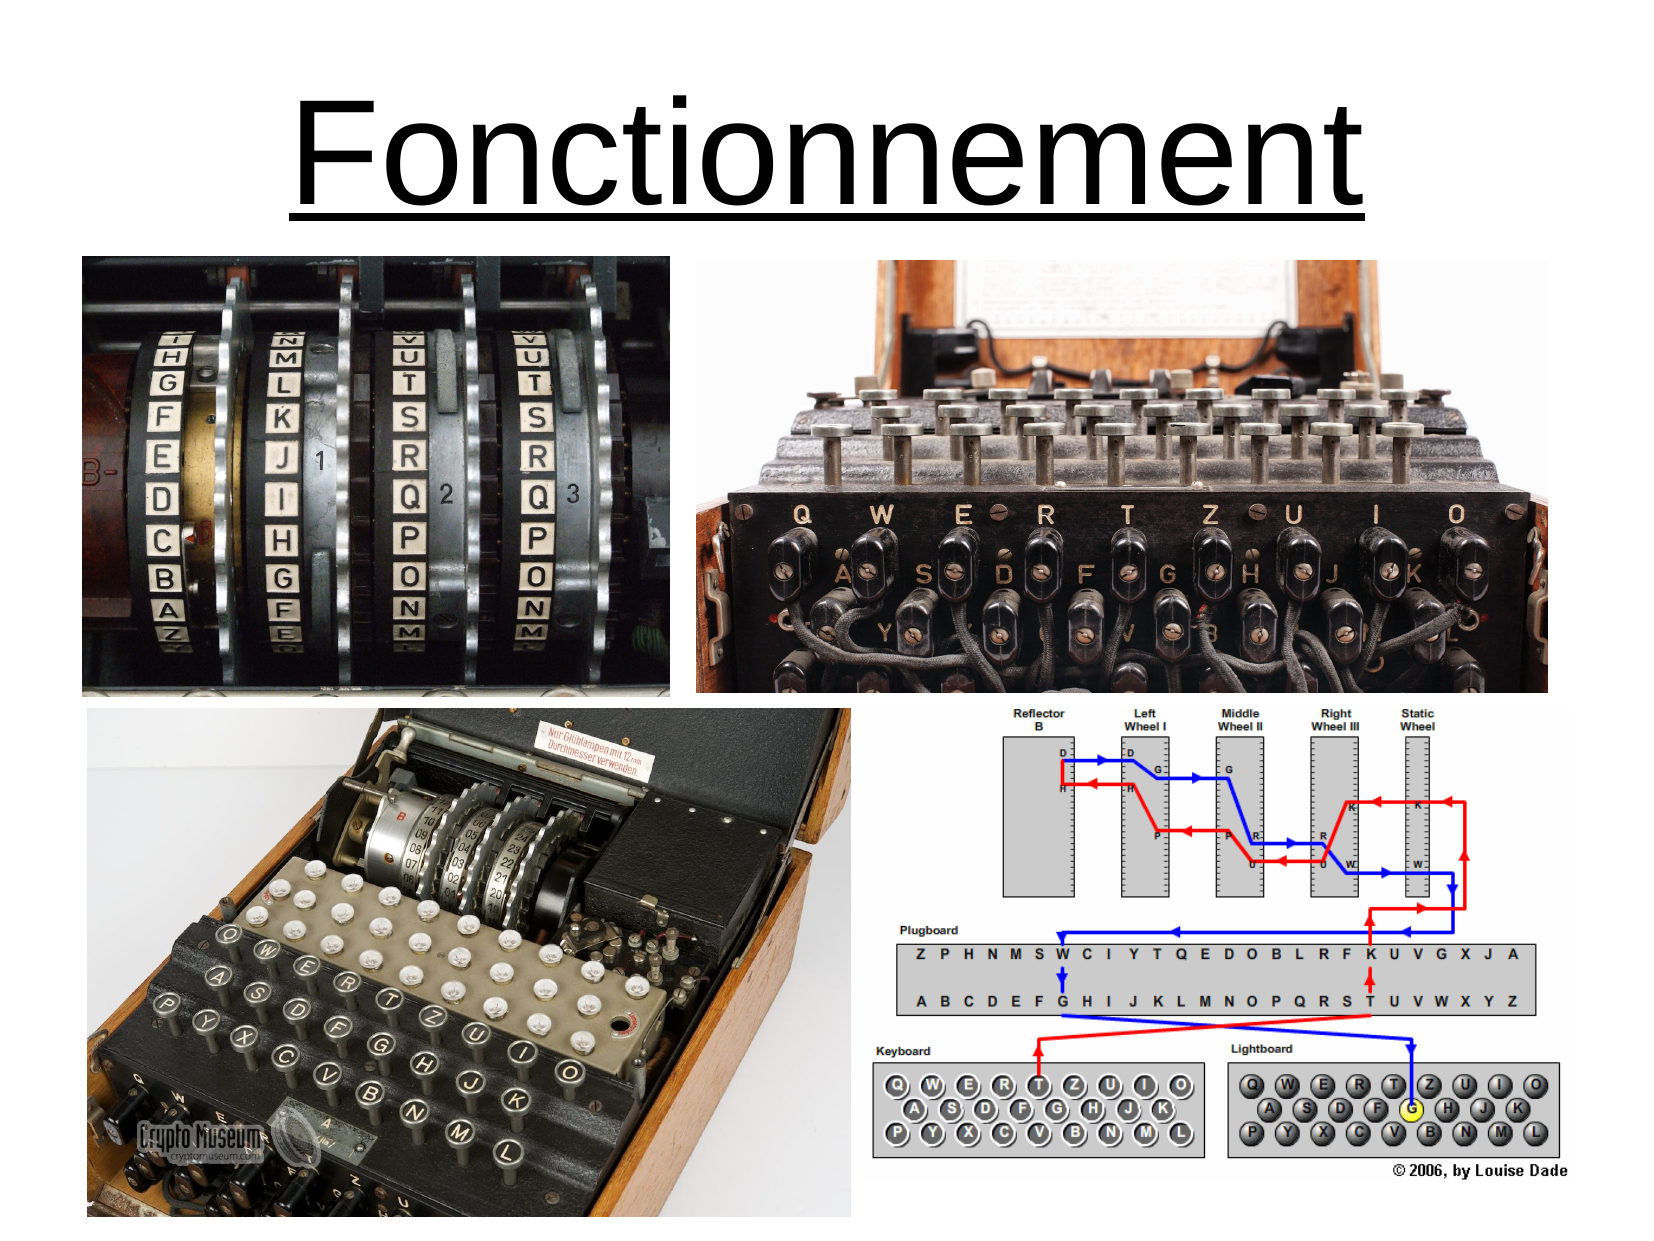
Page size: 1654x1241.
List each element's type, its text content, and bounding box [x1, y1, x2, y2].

picture [862, 708, 1572, 1182]
picture [87, 708, 851, 1217]
picture [82, 256, 670, 697]
picture [696, 260, 1548, 693]
title Fonctionnement [82, 49, 1571, 257]
